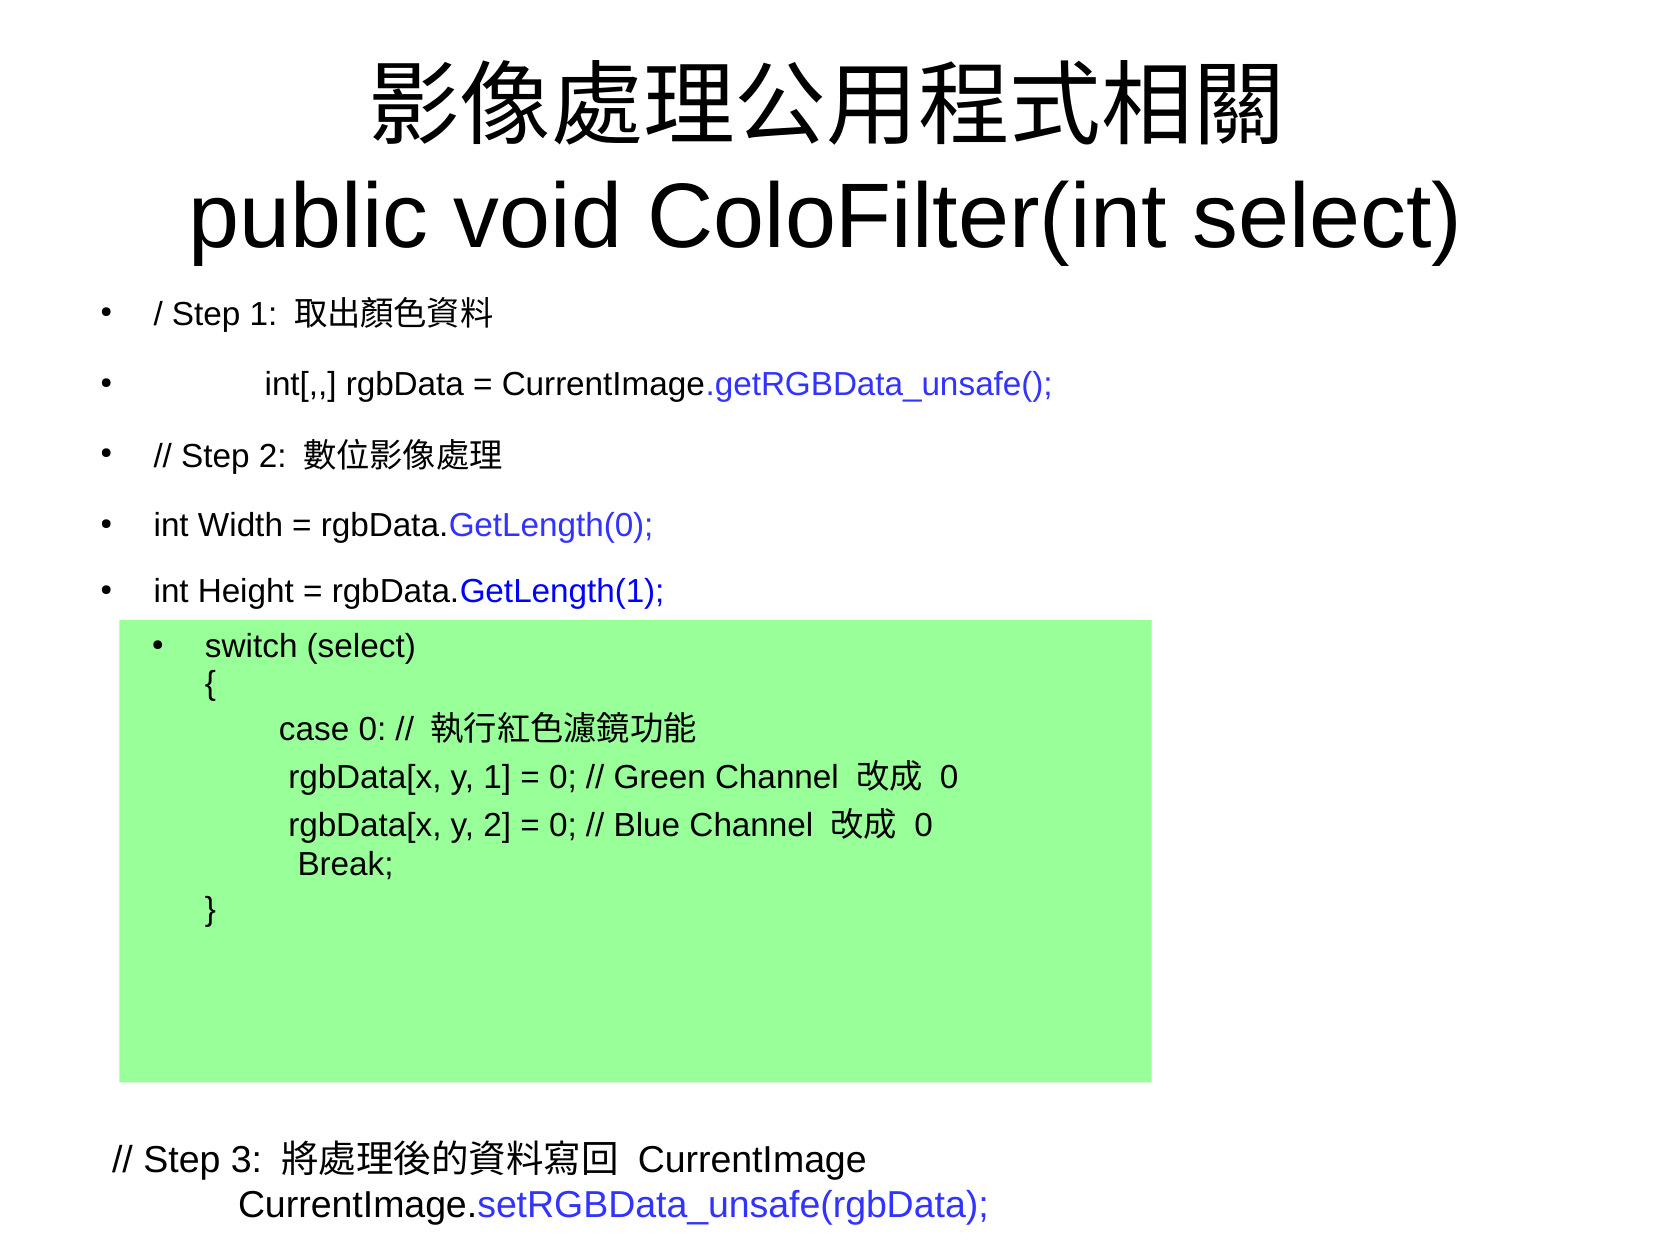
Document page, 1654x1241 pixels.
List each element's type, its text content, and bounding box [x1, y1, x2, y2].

text_box // Step 3: 將處理後的資料寫回 CurrentImage CurrentImage.setRGBData_unsafe(rgbData); [97, 1122, 1004, 1222]
text_box switch (select) { case 0: // 執行紅色濾鏡功能 rgbData[x, y, 1] = 0; // Green Channel 改成 0 rgbData[x, y, 2] = 0; // Blue Channel 改成 0 Break; } [119, 620, 1152, 1083]
list / Step 1: 取出顏色資料 int[,,] rgbData = CurrentImage.getRGBData_unsafe(); // Step 2: 數位影像處理 int Width = rgbData.GetLength(0); int Height = rgbData.GetLength(1); [82, 290, 1571, 1109]
title 影像處理公用程式相關 public void ColoFilter(int select) [82, 49, 1571, 257]
